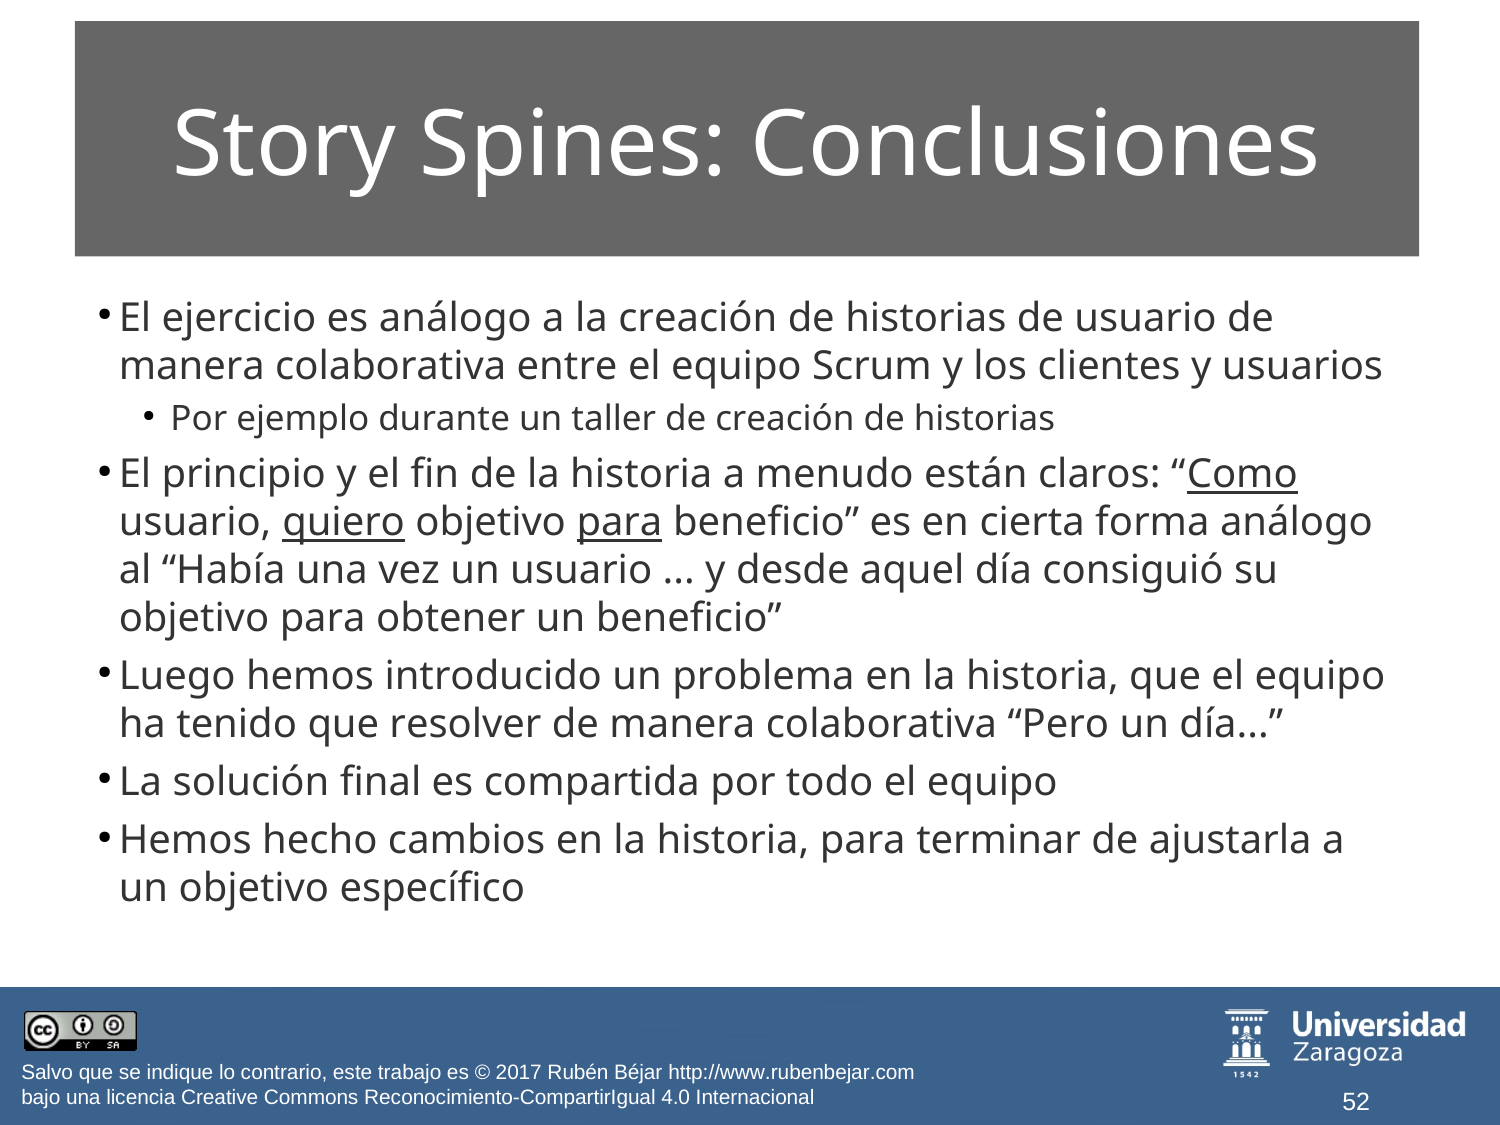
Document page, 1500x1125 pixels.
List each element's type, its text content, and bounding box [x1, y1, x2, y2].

list El ejercicio es análogo a la creación de historias de usuario de manera colaborativa entre el equipo Scrum y los clientes y usuarios Por ejemplo durante un taller de creación de historias El principio y el fin de la historia a menudo están claros: “Como usuario, quiero objetivo para beneficio” es en cierta forma análogo al “Había una vez un usuario ... y desde aquel día consiguió su objetivo para obtener un beneficio” Luego hemos introducido un problema en la historia, que el equipo ha tenido que resolver de manera colaborativa “Pero un día...” La solución final es compartida por todo el equipo Hemos hecho cambios en la historia, para terminar de ajustarla a un objetivo específico [82, 283, 1418, 957]
title Story Spines: Conclusiones [74, 21, 1420, 257]
picture [0, 987, 1500, 1125]
